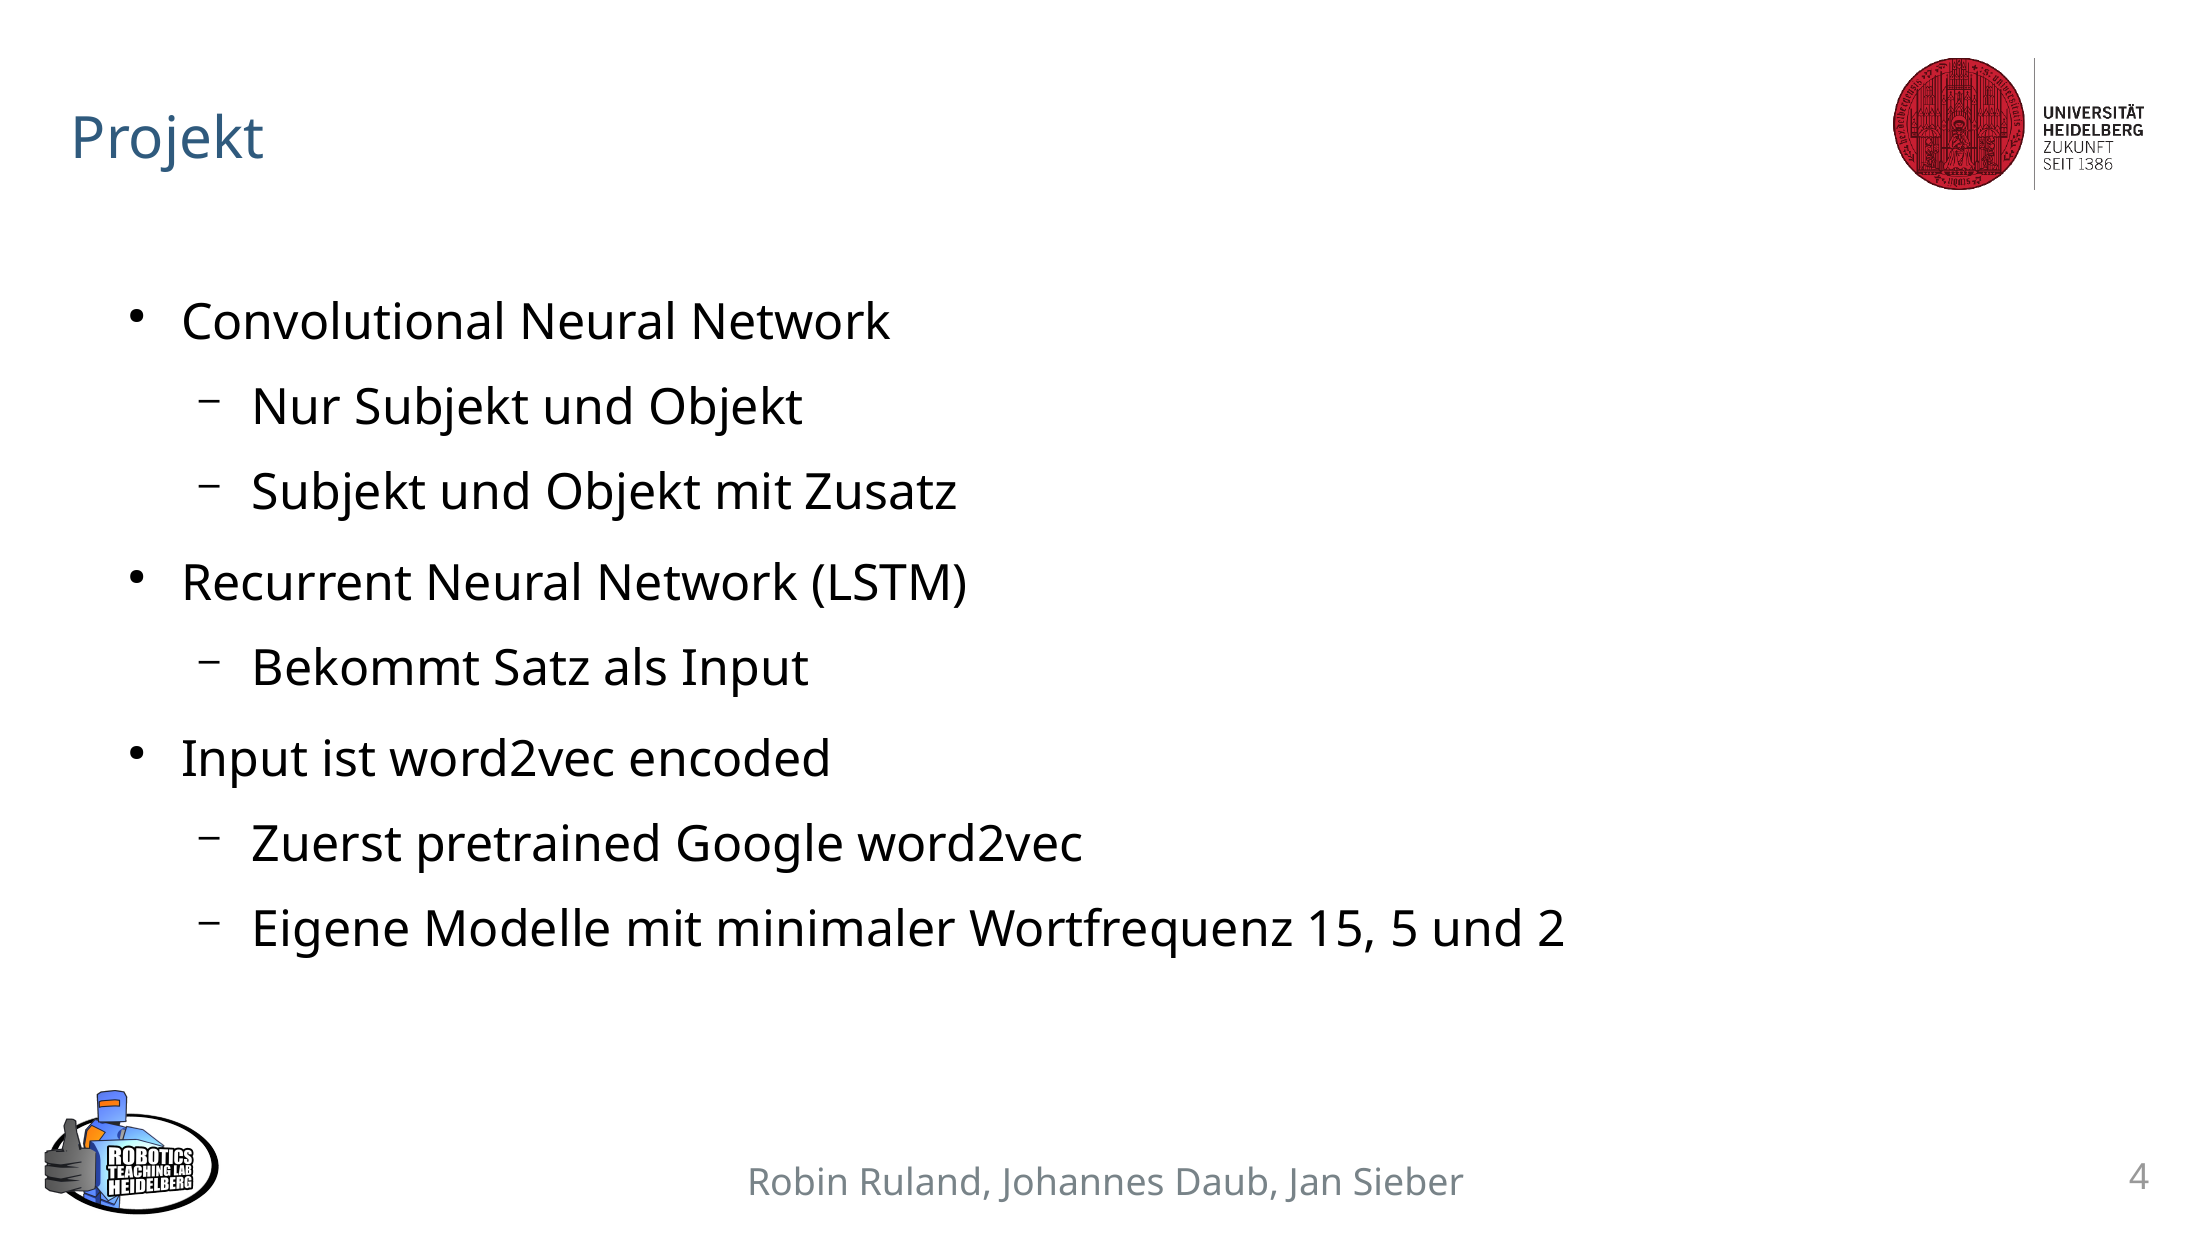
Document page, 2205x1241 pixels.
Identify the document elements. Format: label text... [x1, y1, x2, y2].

picture [44, 1090, 222, 1221]
list Convolutional Neural Network Nur Subjekt und Objekt Subjekt und Objekt mit Zusatz Recurrent Neural Network (LSTM) Bekommt Satz als Input Input ist word2vec encoded Zuerst pretrained Google word2vec Eigene Modelle mit minimaler Wortfrequenz 15, 5 und 2 [110, 290, 2095, 1010]
title Projekt [70, 70, 2138, 201]
picture [1893, 58, 2144, 190]
